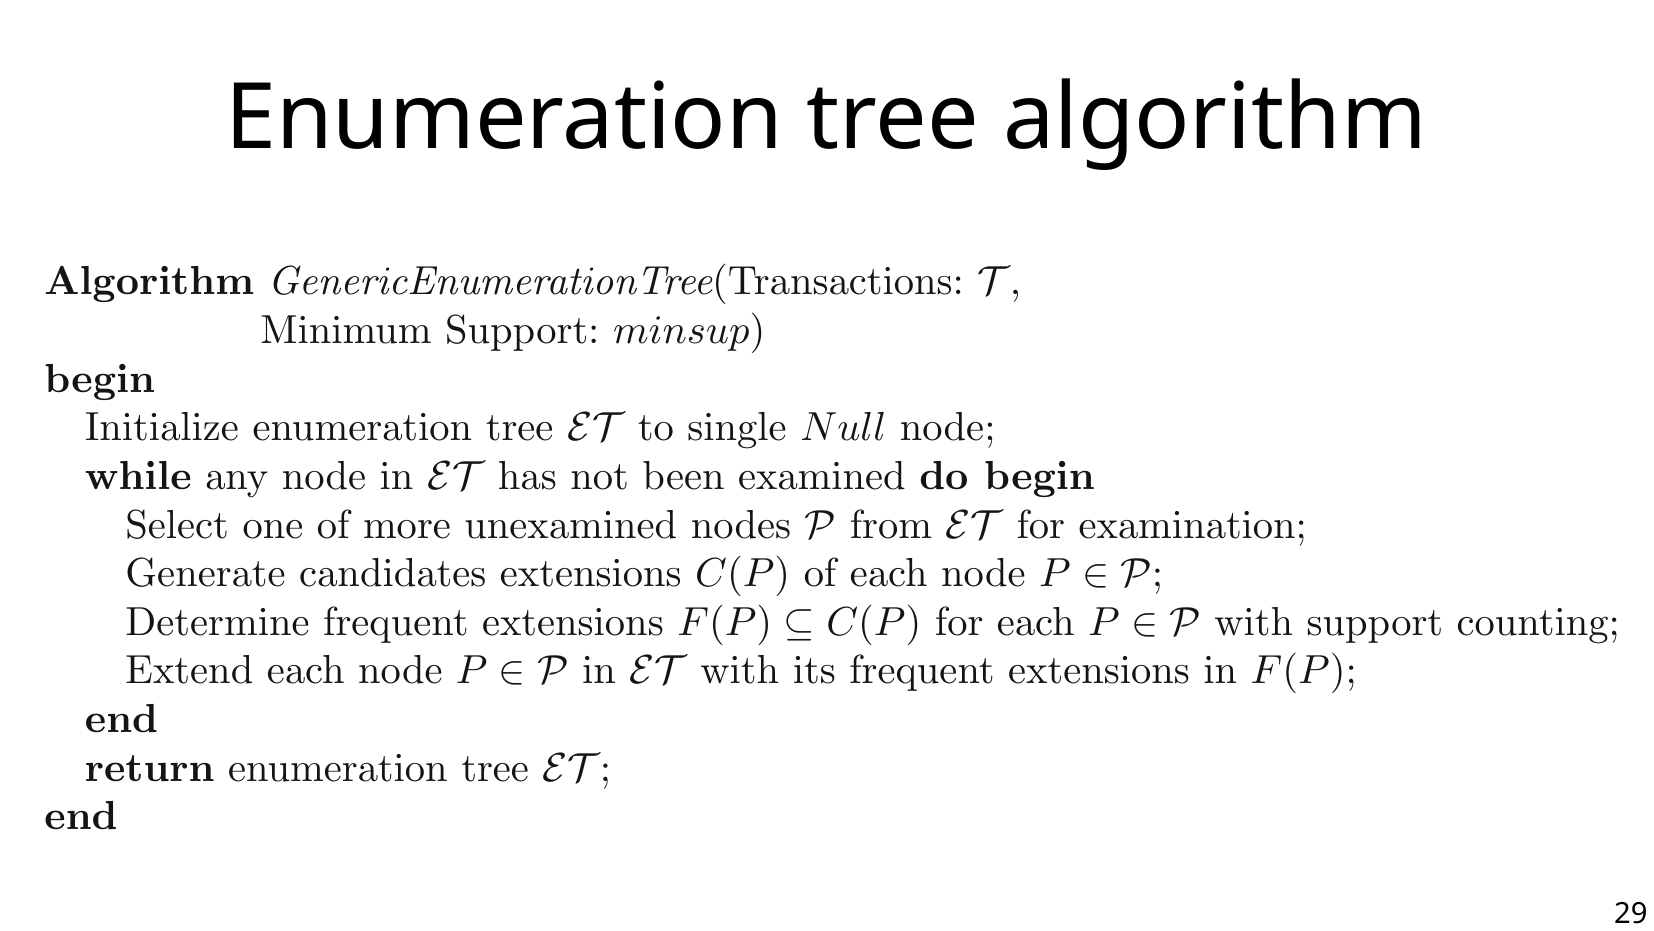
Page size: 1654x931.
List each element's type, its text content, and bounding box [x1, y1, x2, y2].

title Enumeration tree algorithm [82, 1, 1571, 226]
picture [1, 244, 1654, 858]
